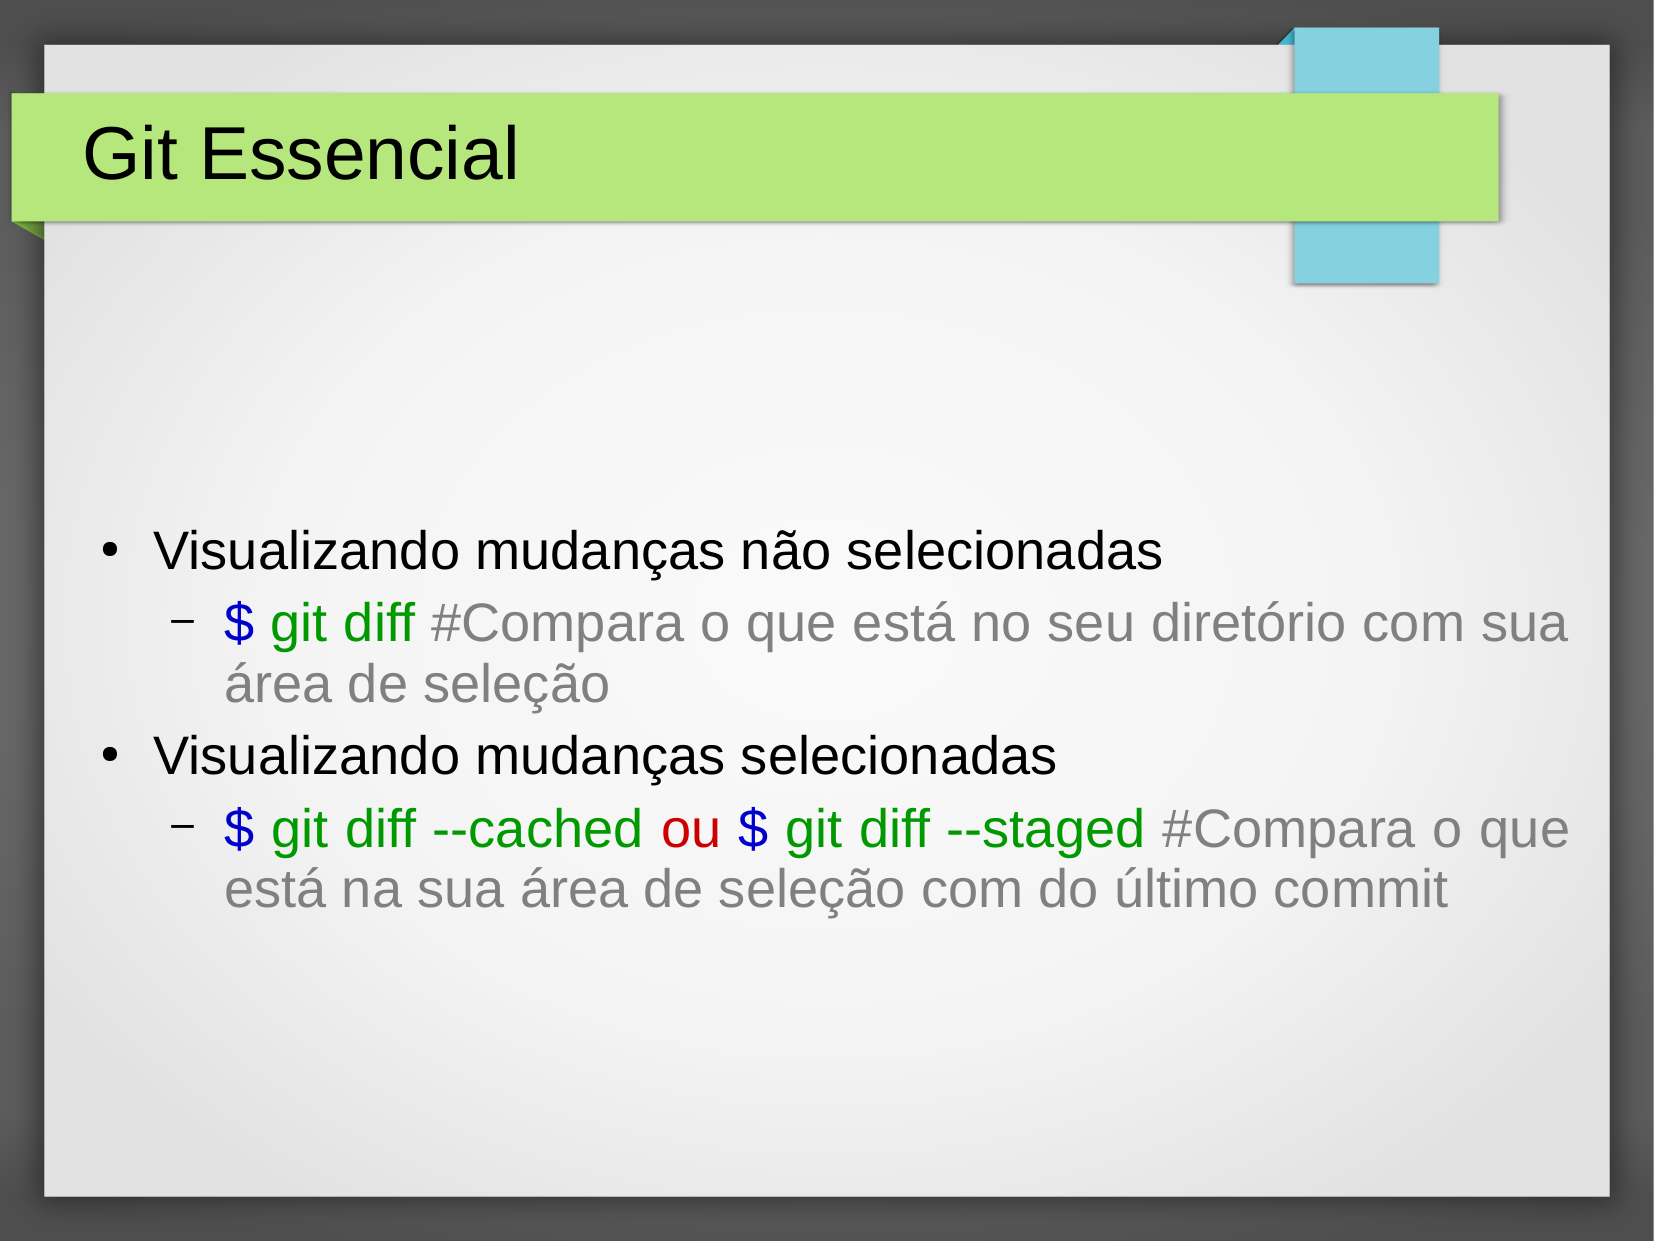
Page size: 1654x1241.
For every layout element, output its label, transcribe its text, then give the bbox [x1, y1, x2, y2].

picture [0, 0, 1654, 1241]
list Visualizando mudanças não selecionadas $ git diff #Compara o que está no seu diretório com sua área de seleção Visualizando mudanças selecionadas $ git diff --cached ou $ git diff --staged #Compara o que está na sua área de seleção com do último commit [82, 360, 1571, 1080]
title Git Essencial [82, 94, 1264, 213]
